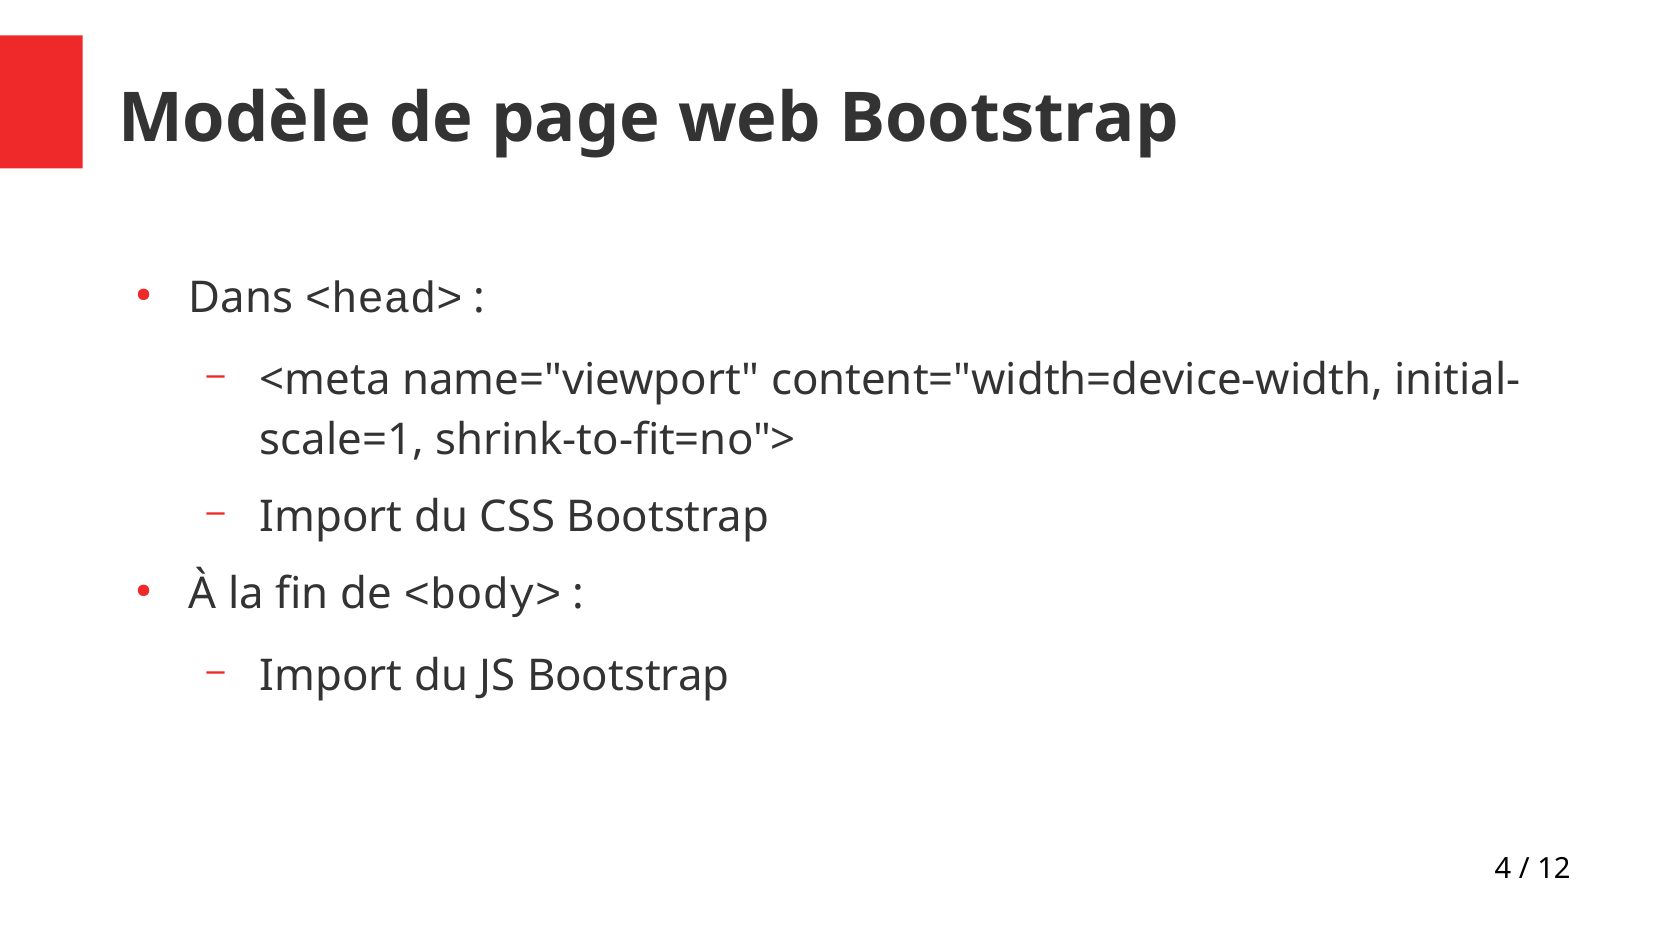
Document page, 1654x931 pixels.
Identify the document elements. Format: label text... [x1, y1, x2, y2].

title Modèle de page web Bootstrap [118, 37, 1571, 193]
list Dans <head> : <meta name="viewport" content="width=device-width, initial-scale=1, shrink-to-fit=no"> Import du CSS Bootstrap À la fin de <body> : Import du JS Bootstrap [118, 265, 1536, 806]
